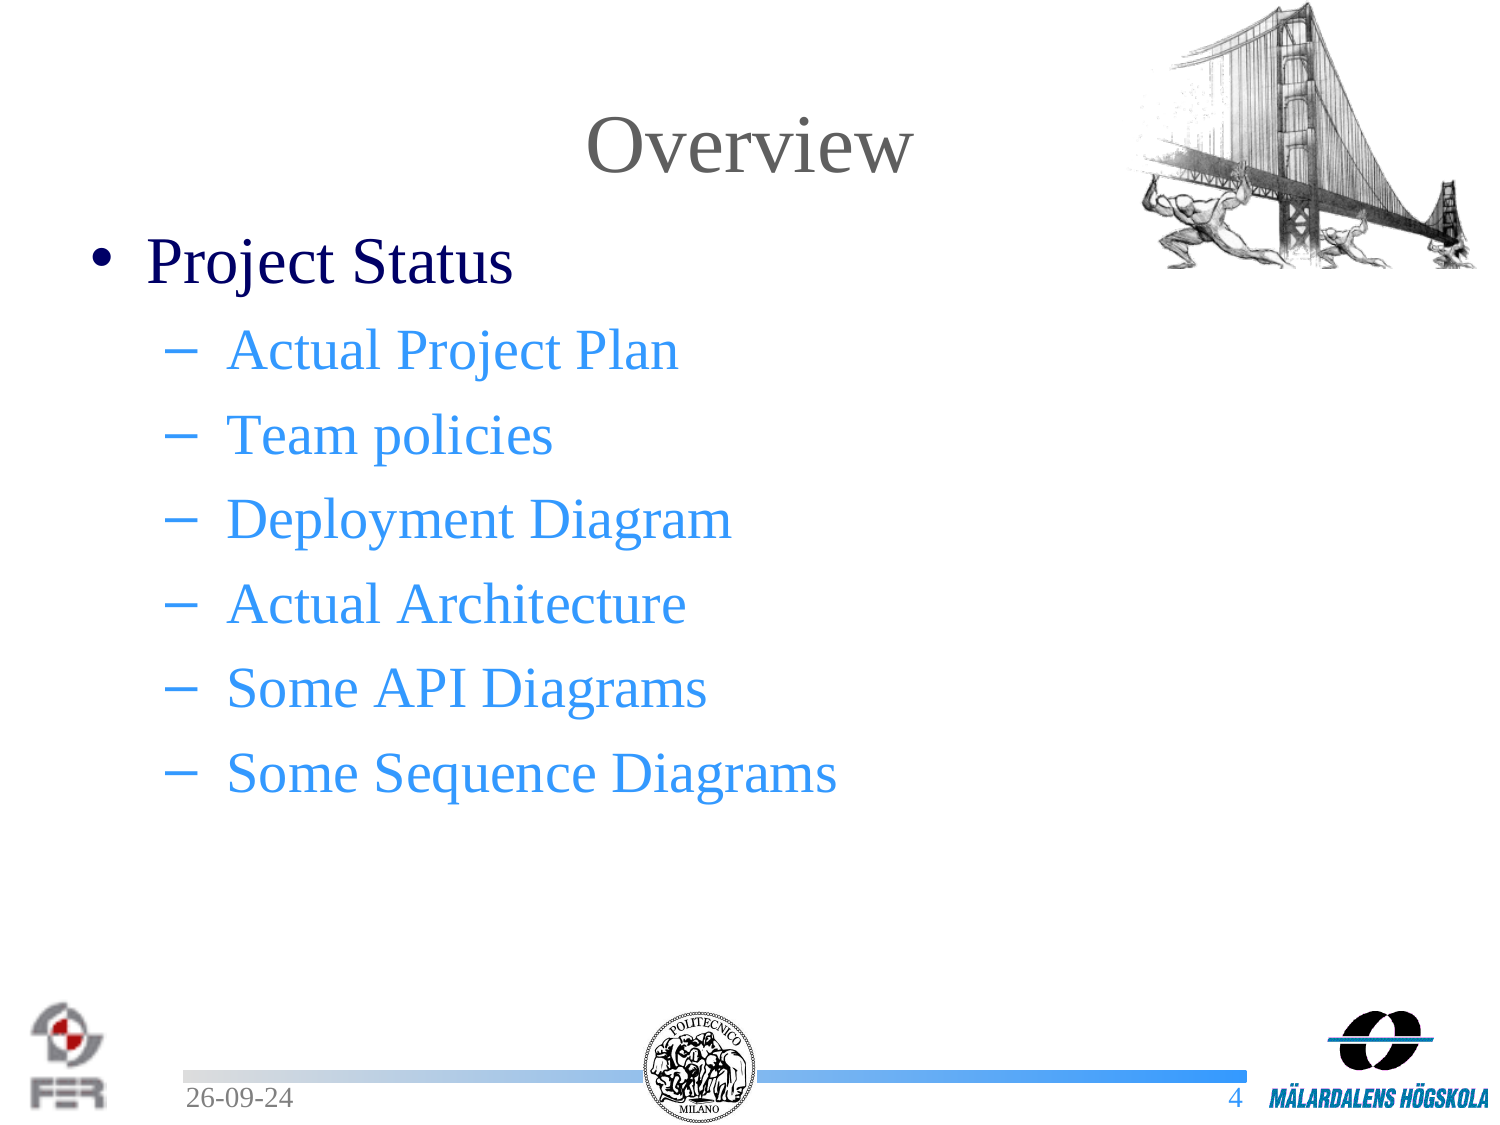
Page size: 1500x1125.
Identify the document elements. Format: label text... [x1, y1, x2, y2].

list Project Status Actual Project Plan Team policies Deployment Diagram Actual Architecture Some API Diagrams Some Sequence Diagrams [75, 209, 1426, 952]
picture [1454, 1091, 1459, 1108]
picture [1435, 1096, 1441, 1104]
text_box <numero> [1186, 1070, 1258, 1114]
text_box 13-11-06 [171, 1070, 396, 1114]
picture [643, 1011, 757, 1123]
picture [29, 987, 107, 1125]
picture [1269, 1011, 1488, 1108]
title Overview [75, 45, 1122, 209]
picture [1122, 0, 1477, 269]
picture [1368, 1093, 1374, 1104]
